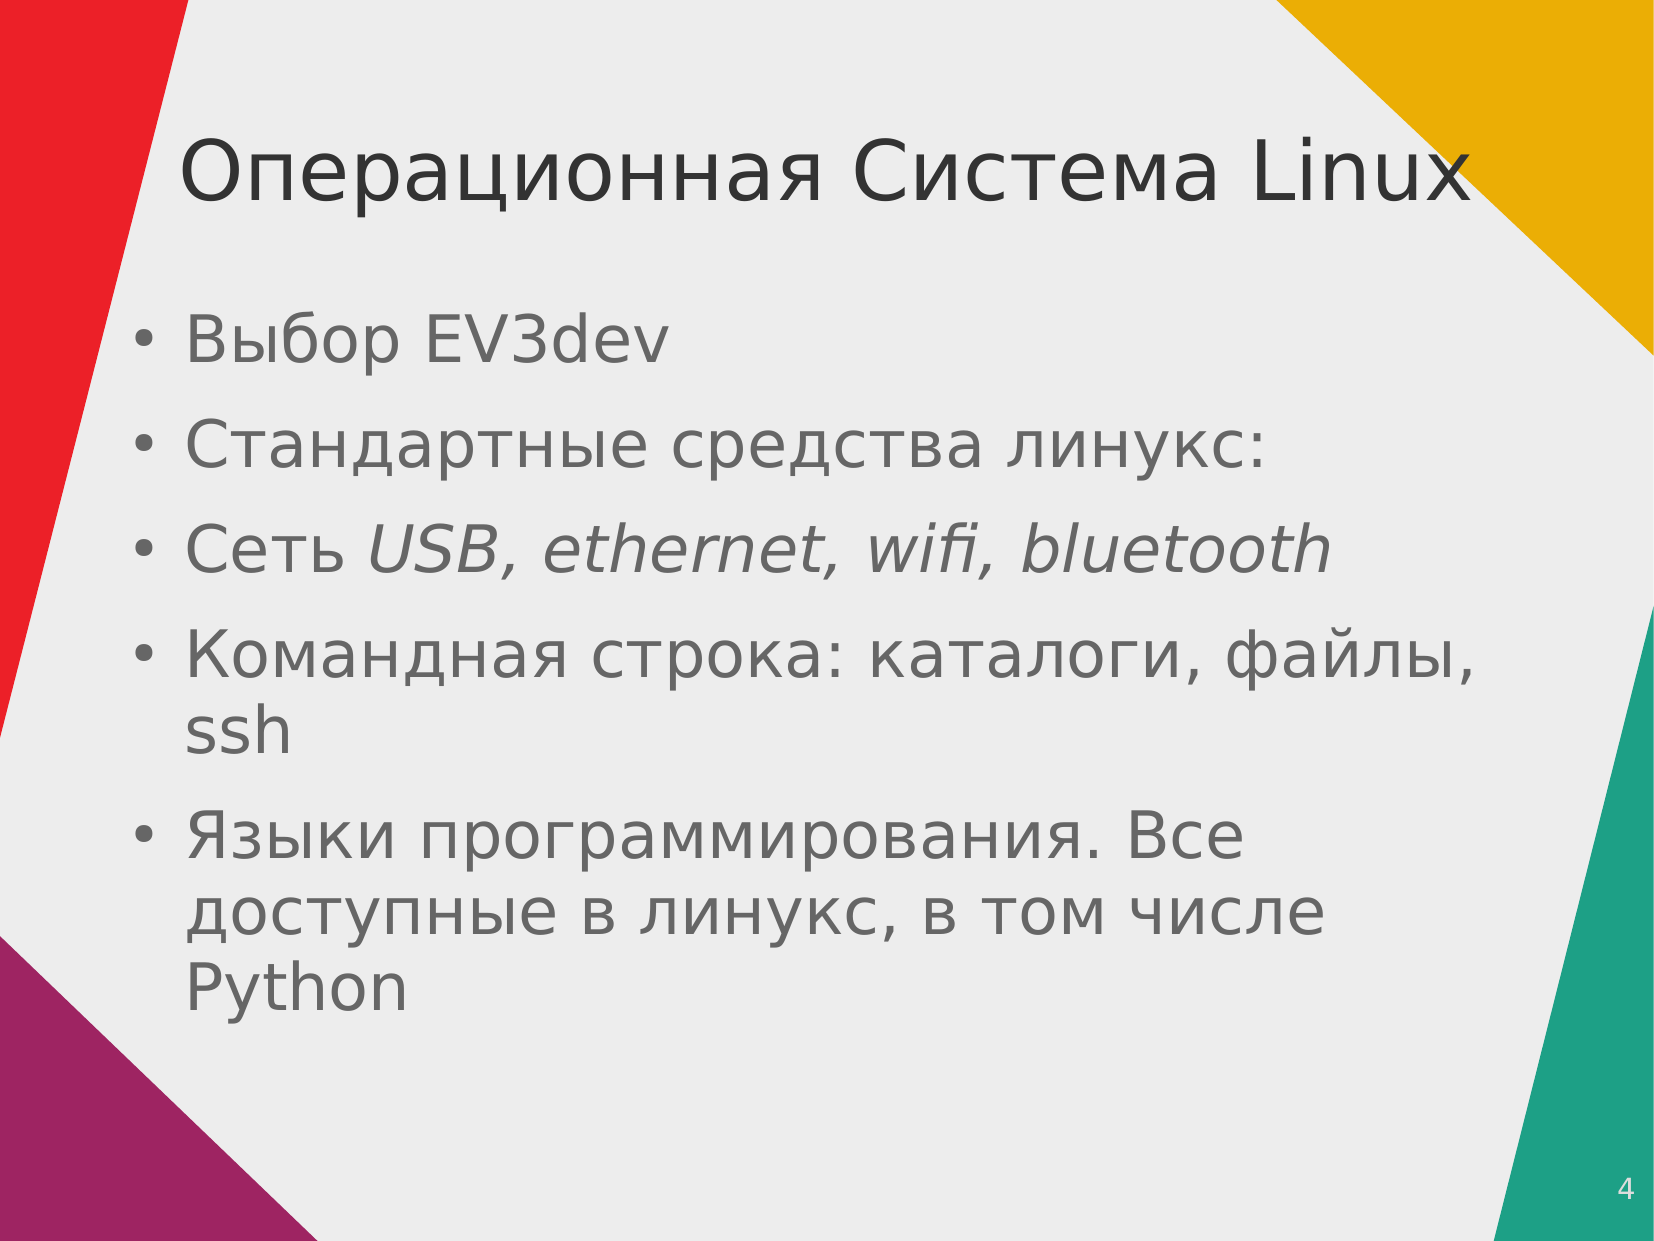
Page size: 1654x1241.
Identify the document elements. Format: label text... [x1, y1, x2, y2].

list Выбор EV3dev Стандартные средства линукс: Сеть USB, ethernet, wifi, bluetooth Командная строка: каталоги, файлы, ssh Языки программирования. Все доступные в линукс, в том числе Python [114, 302, 1539, 1033]
title Операционная Система Linux [114, 73, 1539, 271]
